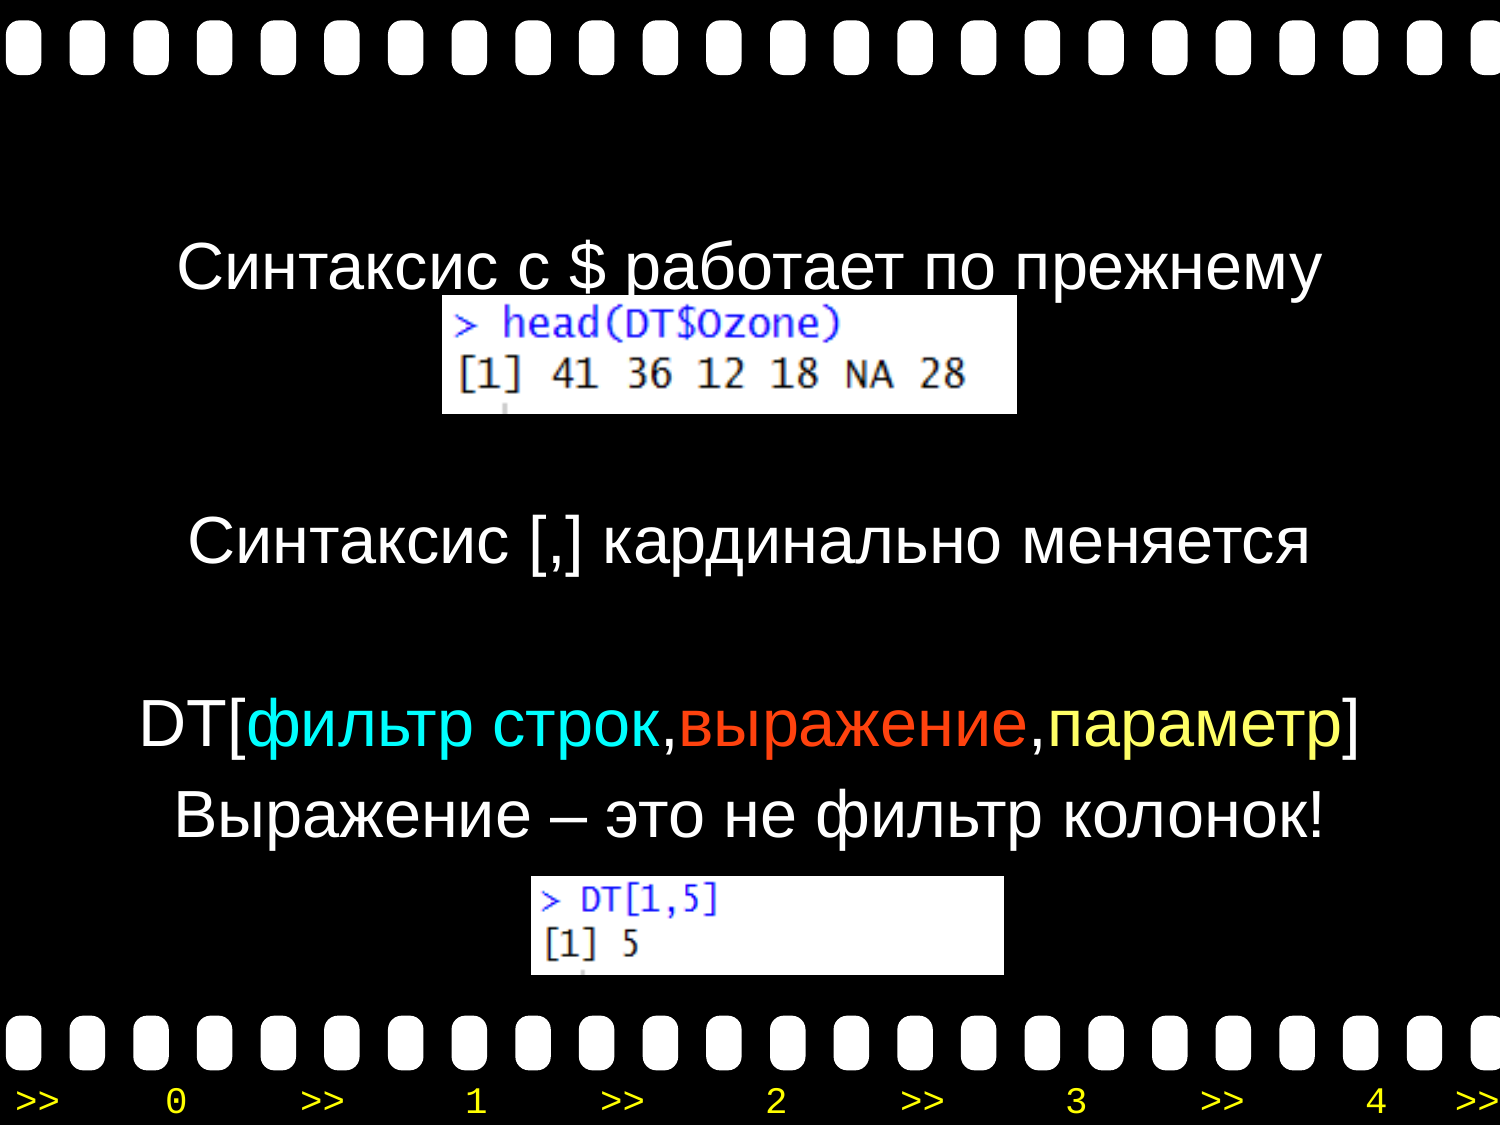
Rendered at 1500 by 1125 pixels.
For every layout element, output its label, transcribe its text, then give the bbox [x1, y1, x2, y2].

picture [442, 295, 1017, 414]
subtitle Синтаксис с $ работает по прежнему Синтаксис [,] кардинально меняется DT[фильтр строк,выражение,параметр] Выражение – это не фильтр колонок! [112, 228, 1388, 1125]
picture [531, 876, 1004, 975]
